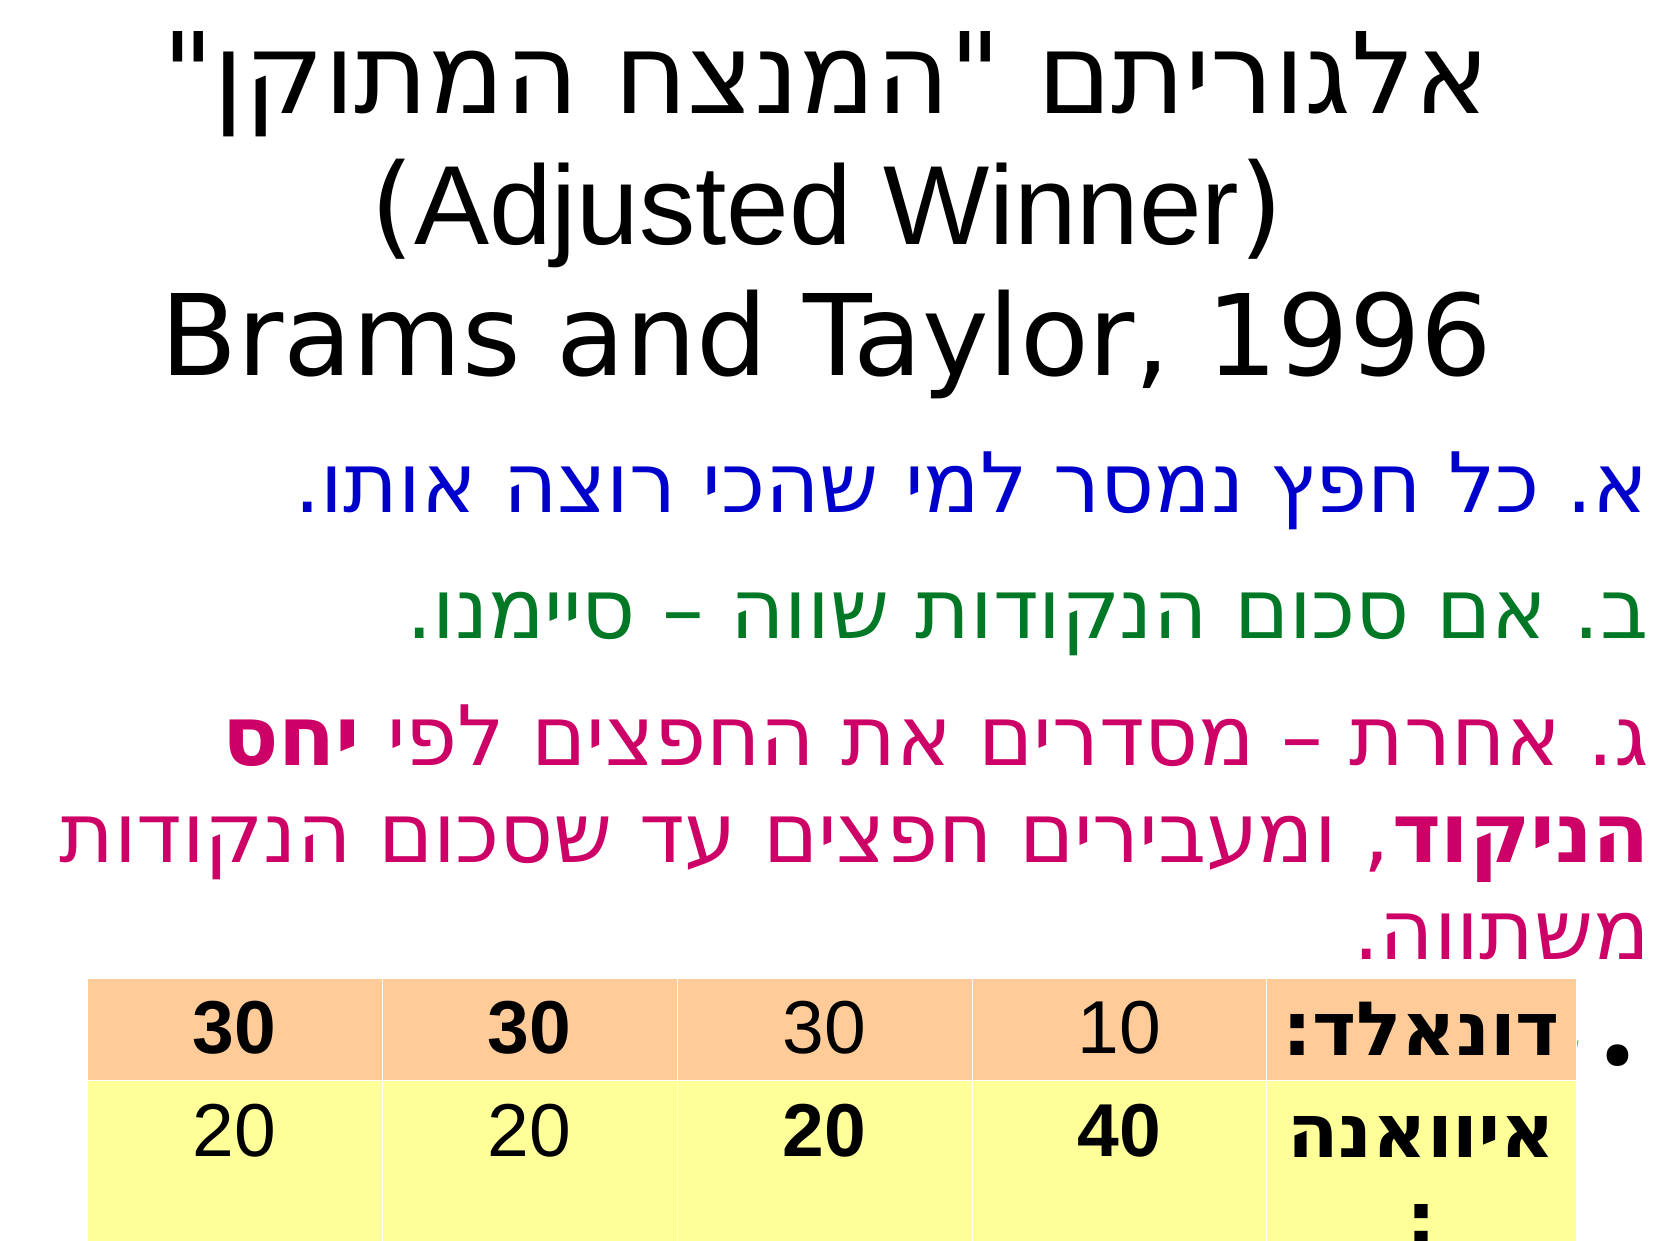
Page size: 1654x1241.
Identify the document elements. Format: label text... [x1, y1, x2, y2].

table_cell 20 [678, 1081, 972, 1241]
table_cell 40 [973, 1081, 1266, 1241]
title אלגוריתם "המנצח המתוקן" (Adjusted Winner) Brams and Taylor, 1996 [0, 18, 1654, 524]
table_cell 20 [383, 1081, 677, 1241]
list א. כל חפץ נמסר למי שהכי רוצה אותו. ב. אם סכום הנקודות שווה – סיימנו. ג. אחרת – מסדרים את החפצים לפי יחס הניקוד, ומעבירים חפצים עד שסכום הנקודות משתווה. צריך לחתוך לכל היותר חפץ אחד. [30, 435, 1651, 1006]
table_header 30 [383, 979, 677, 1080]
table_header דונאלד: [1267, 979, 1576, 1080]
table_header 30 [678, 979, 972, 1080]
table_cell איוואנה: [1267, 1081, 1576, 1241]
table_header 30 [88, 979, 382, 1080]
table_header 10 [973, 979, 1266, 1080]
table_cell 20 [88, 1081, 382, 1241]
